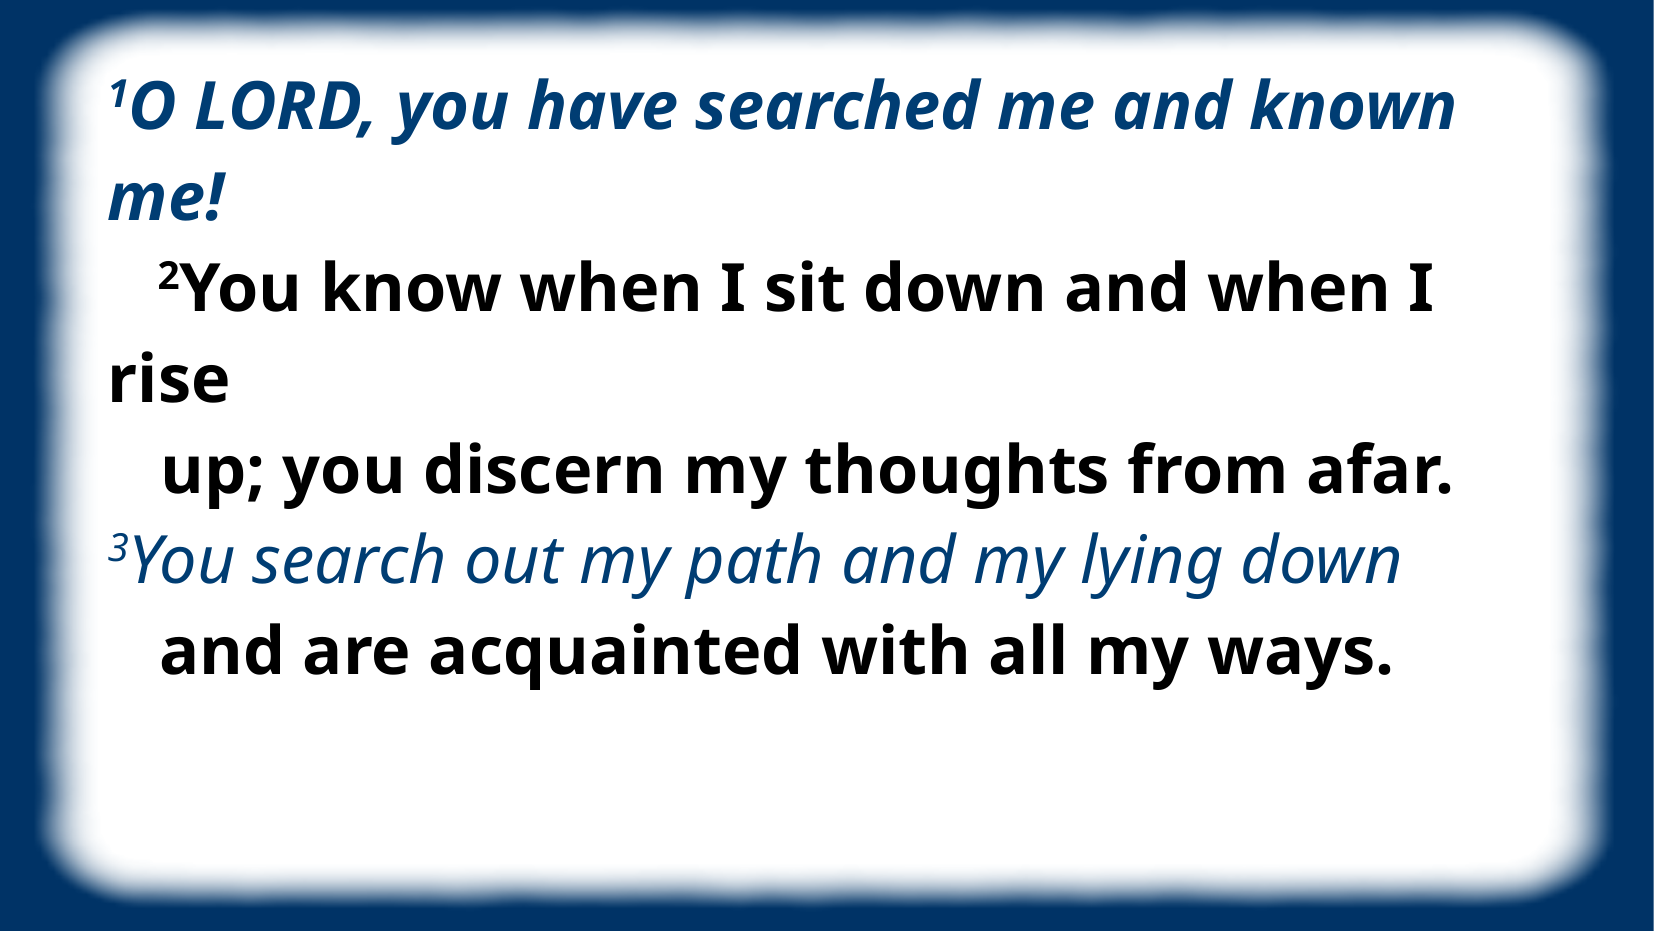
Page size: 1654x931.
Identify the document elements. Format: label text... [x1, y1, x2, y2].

picture [0, 0, 1654, 931]
text_box 1O LORD, you have searched me and known me! 2You know when I sit down and when I rise up; you discern my thoughts from afar. 3You search out my path and my lying down and are acquainted with all my ways. [92, 51, 1563, 511]
